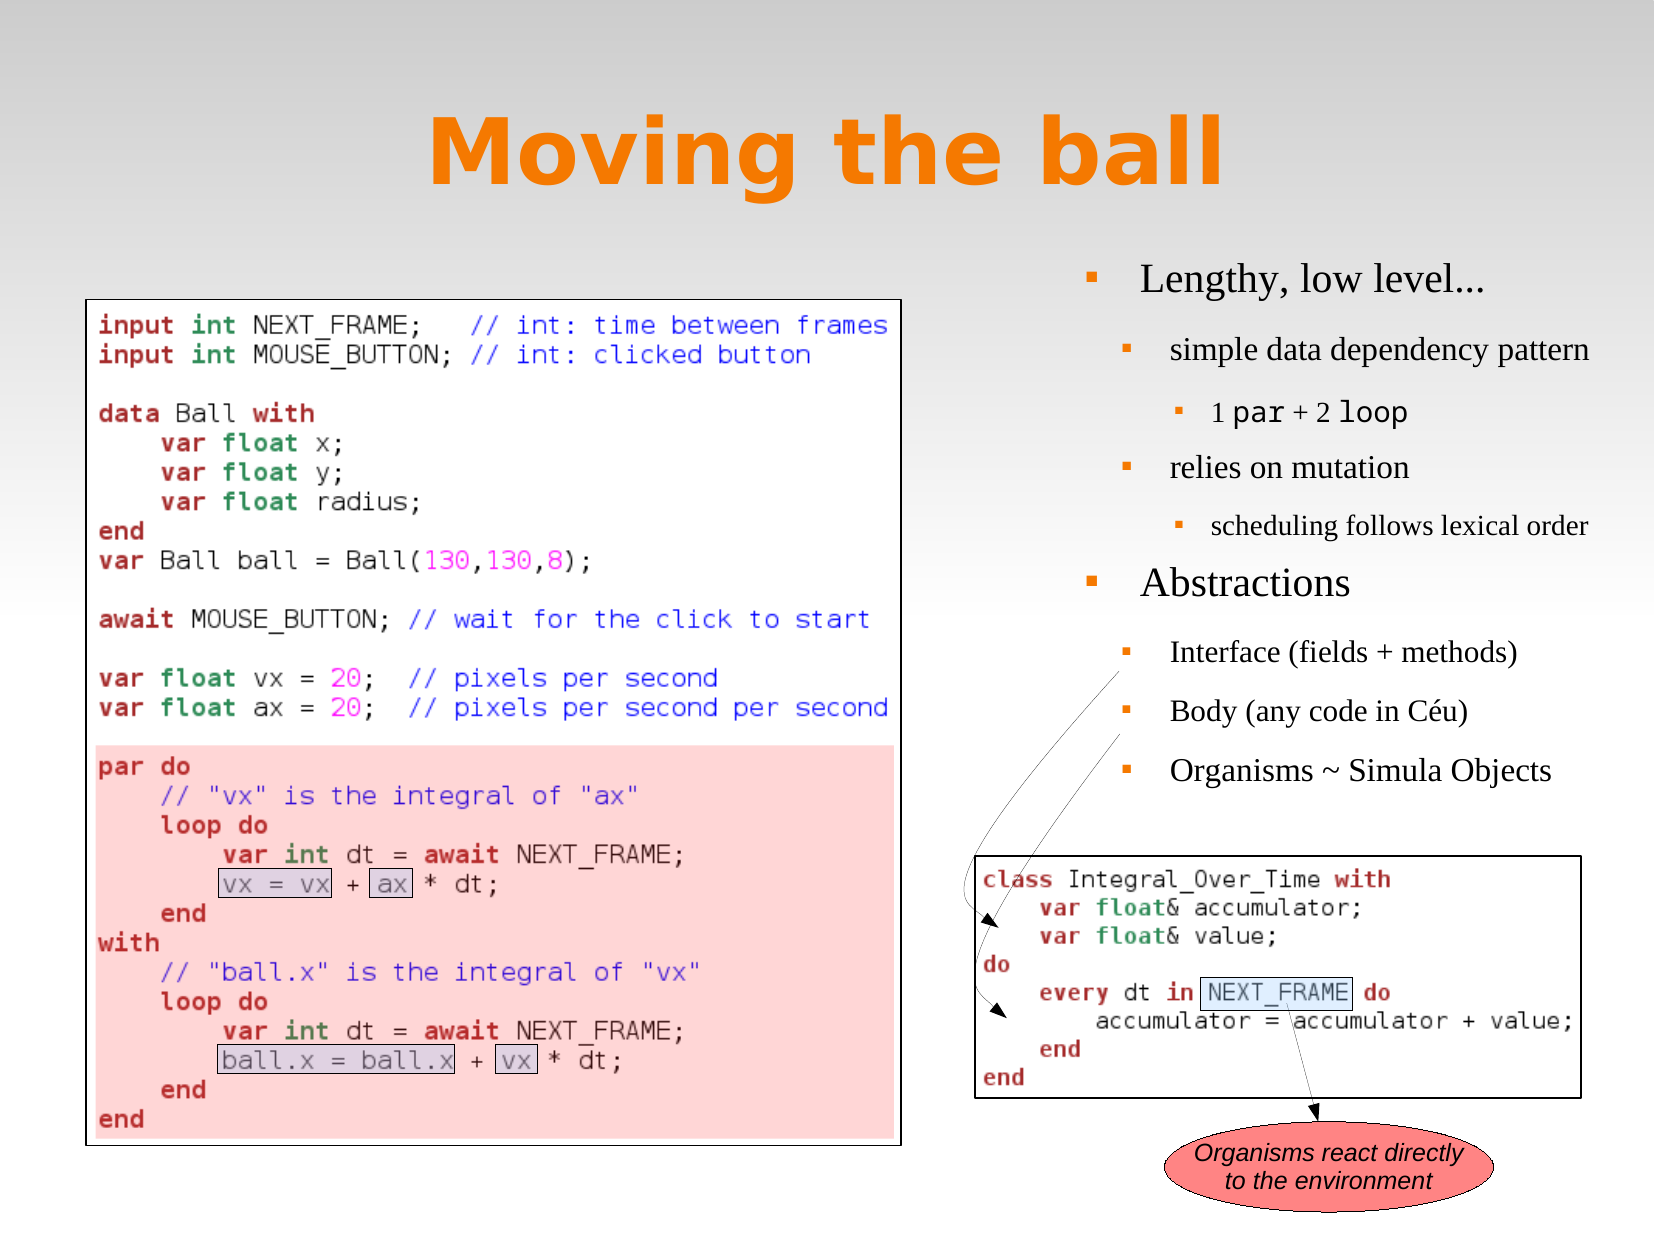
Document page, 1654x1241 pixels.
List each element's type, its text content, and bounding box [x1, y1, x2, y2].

picture [975, 856, 1030, 918]
text_box [1200, 977, 1353, 1011]
title Moving the ball [82, 49, 1571, 257]
text_box [95, 745, 894, 1139]
picture [975, 856, 1581, 1098]
picture [975, 912, 989, 962]
picture [86, 300, 901, 1145]
list Lengthy, low level... simple data dependency pattern 1 par + 2 loop relies on mutation scheduling follows lexical order Abstractions Interface (fields + methods) Body (any code in Céu) Organisms ~ Simula Objects [998, 254, 1651, 813]
text_box Organisms react directly to the environment [1164, 1121, 1494, 1213]
